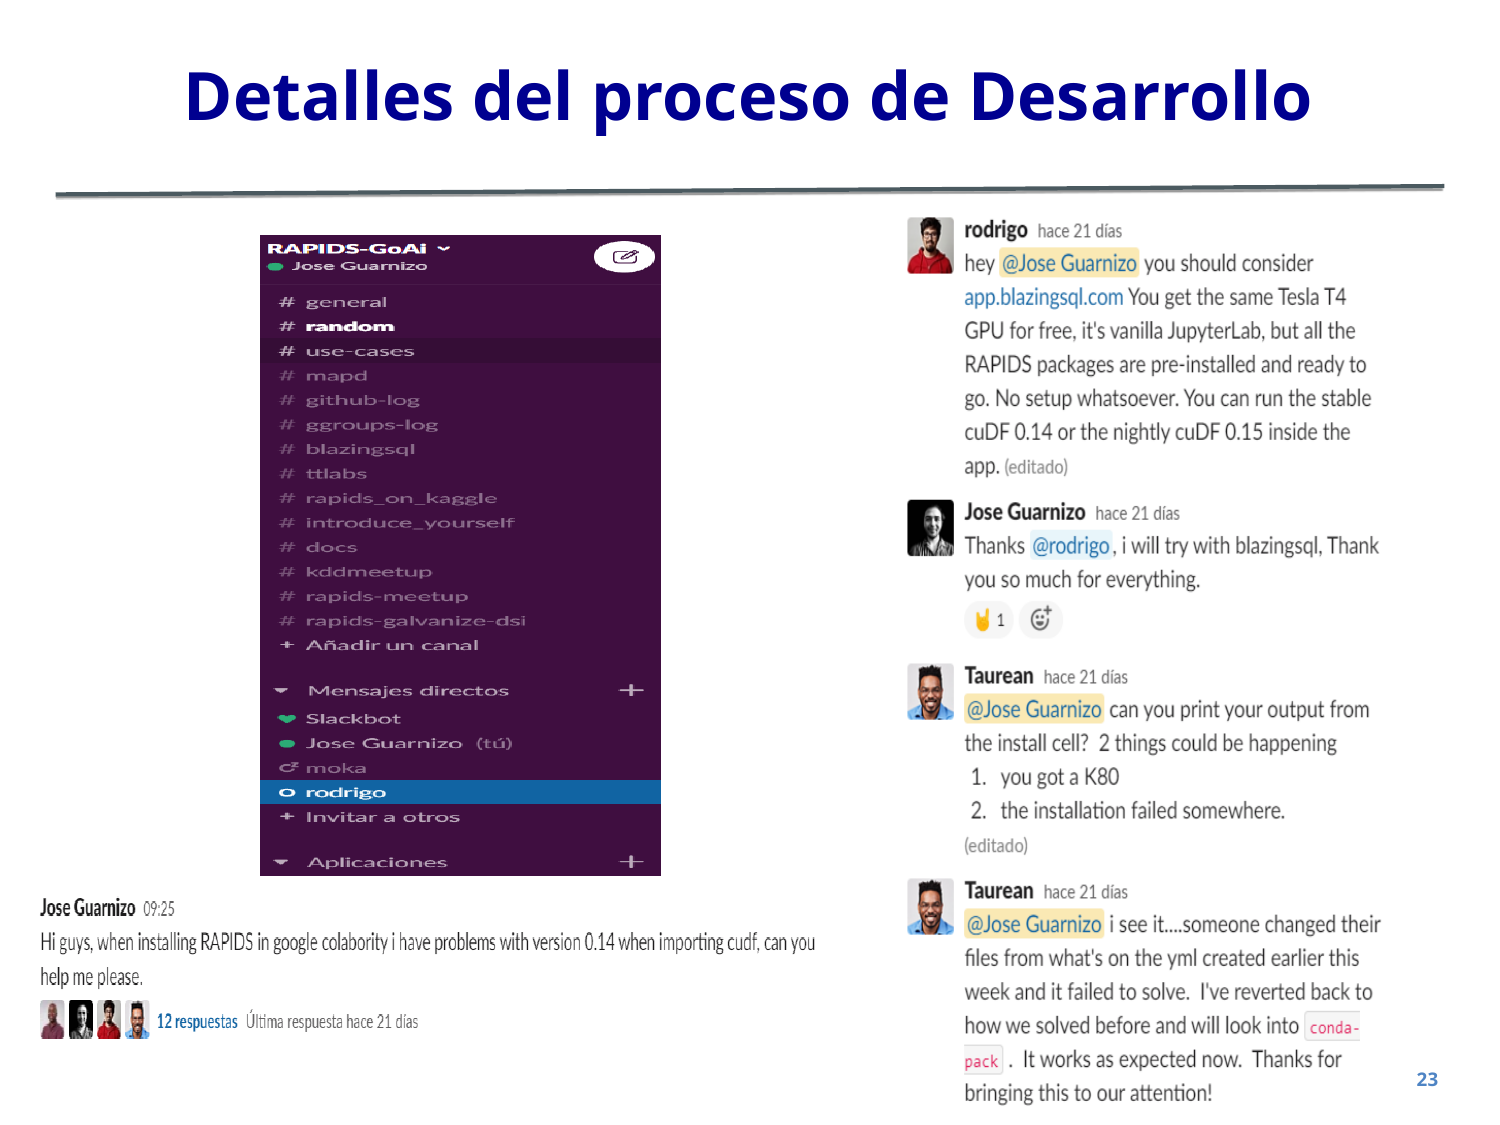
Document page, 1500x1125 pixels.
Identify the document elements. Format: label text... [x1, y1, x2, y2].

picture [14, 235, 830, 1066]
title Detalles del proceso de Desarrollo [56, 45, 1442, 143]
picture [892, 205, 1394, 1111]
slide_number <número> [1394, 1059, 1454, 1104]
